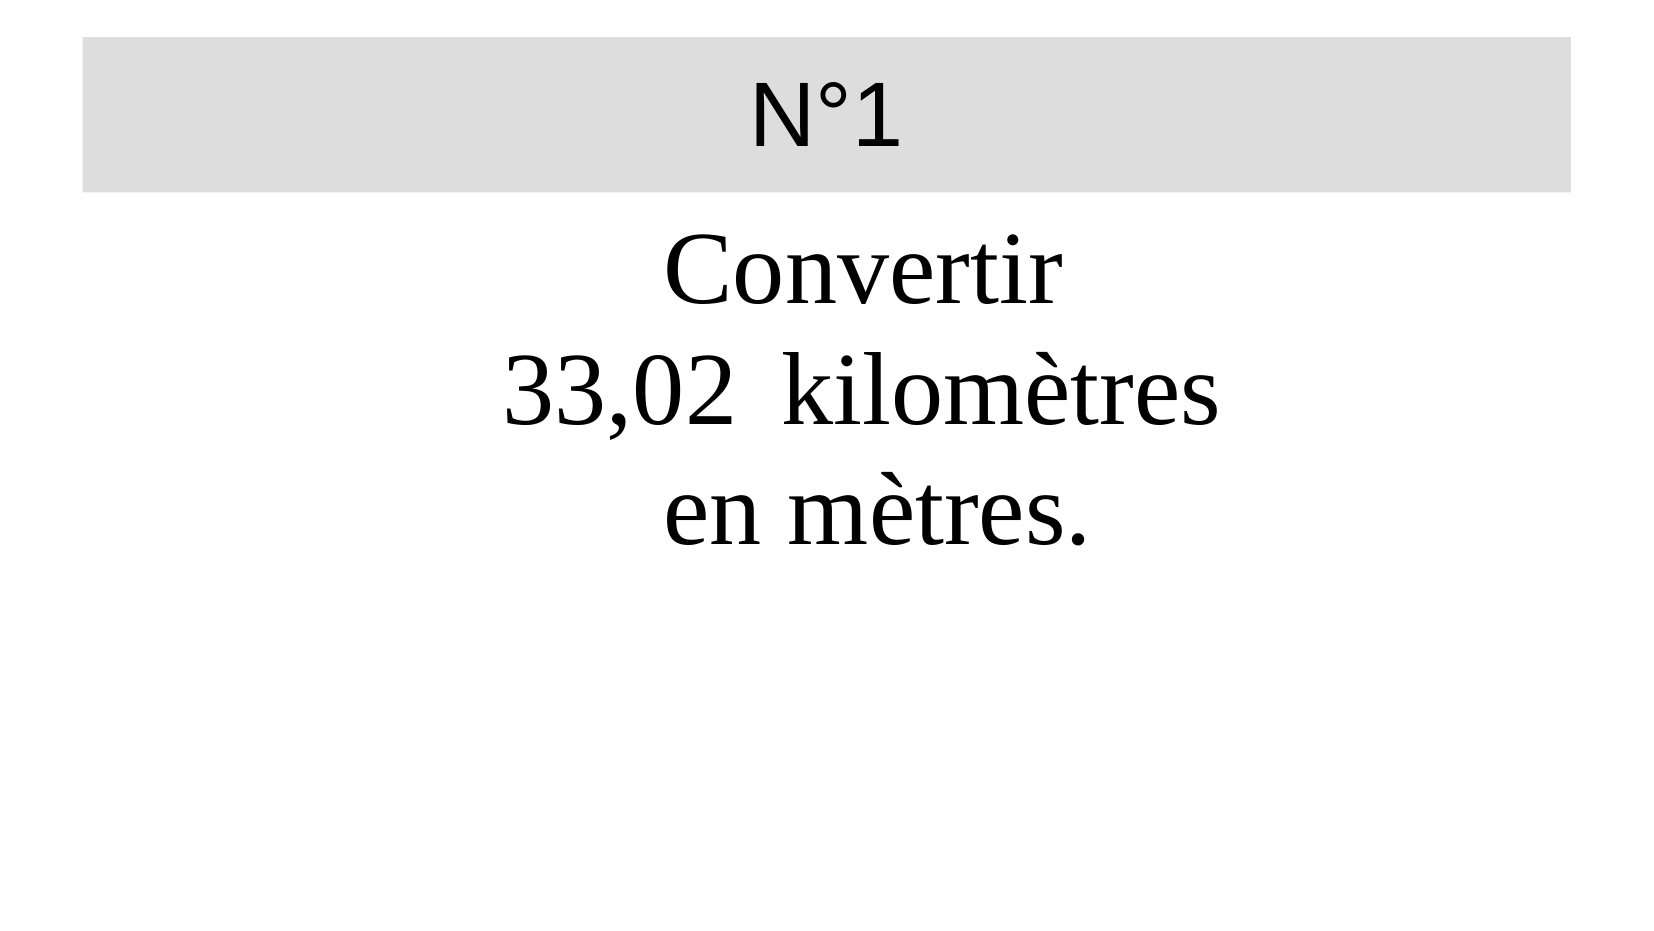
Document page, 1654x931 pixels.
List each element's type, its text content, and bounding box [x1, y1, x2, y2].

title N°1 [82, 37, 1571, 193]
chart [496, 211, 1229, 567]
